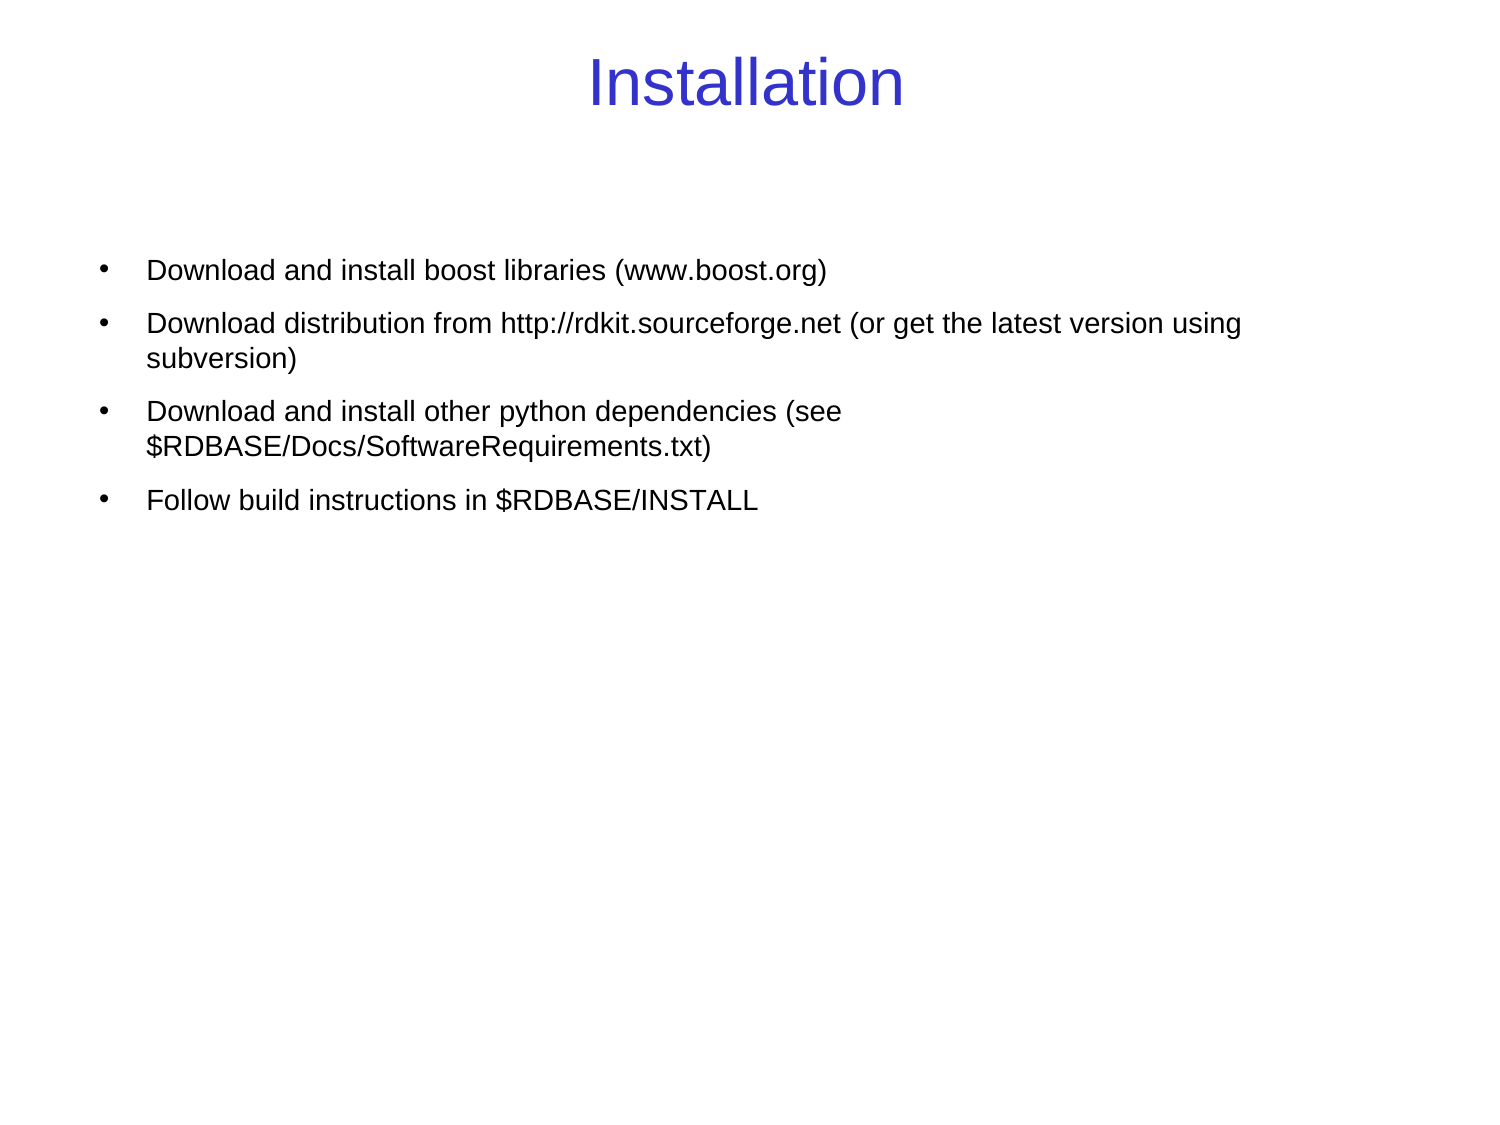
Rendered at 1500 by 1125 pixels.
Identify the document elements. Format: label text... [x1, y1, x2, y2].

text_box Download and install boost libraries (www.boost.org) Download distribution from http://rdkit.sourceforge.net (or get the latest version using subversion) Download and install other python dependencies (see $RDBASE/Docs/SoftwareRequirements.txt) Follow build instructions in $RDBASE/INSTALL [84, 243, 1415, 524]
title Installation [77, 14, 1416, 144]
